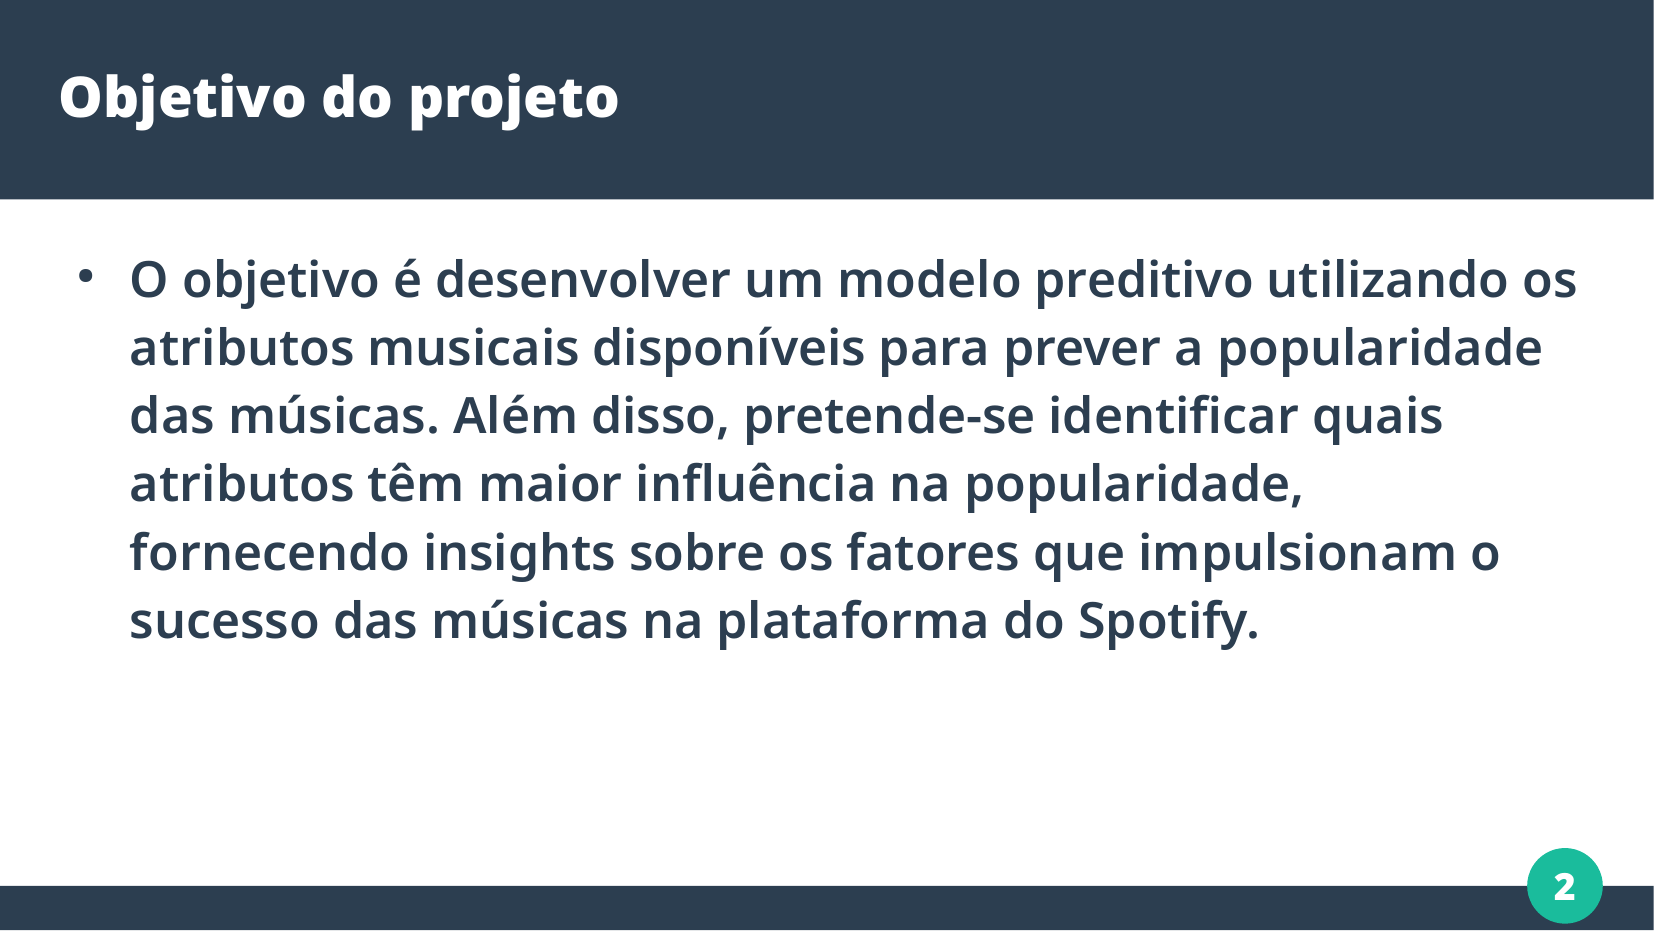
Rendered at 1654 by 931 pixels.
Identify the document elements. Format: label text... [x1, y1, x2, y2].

list O objetivo é desenvolver um modelo preditivo utilizando os atributos musicais disponíveis para prever a popularidade das músicas. Além disso, pretende-se identificar quais atributos têm maior influência na popularidade, fornecendo insights sobre os fatores que impulsionam o sucesso das músicas na plataforma do Spotify. [59, 243, 1595, 864]
title Objetivo do projeto [59, 37, 1595, 156]
